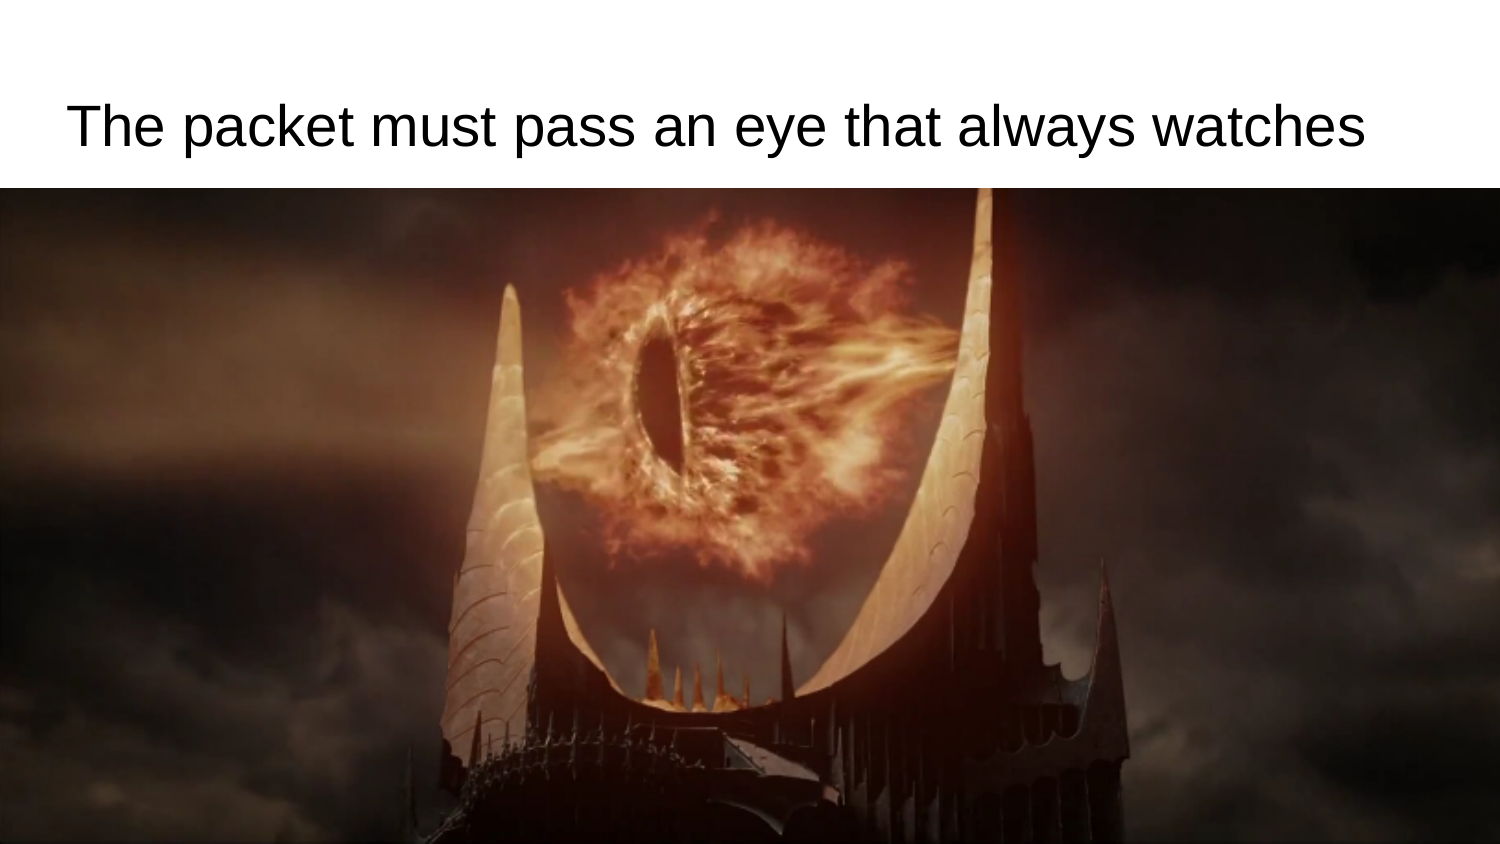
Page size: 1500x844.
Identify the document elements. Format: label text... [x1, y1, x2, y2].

picture [0, 188, 1500, 844]
title The packet must pass an eye that always watches [51, 72, 1449, 167]
